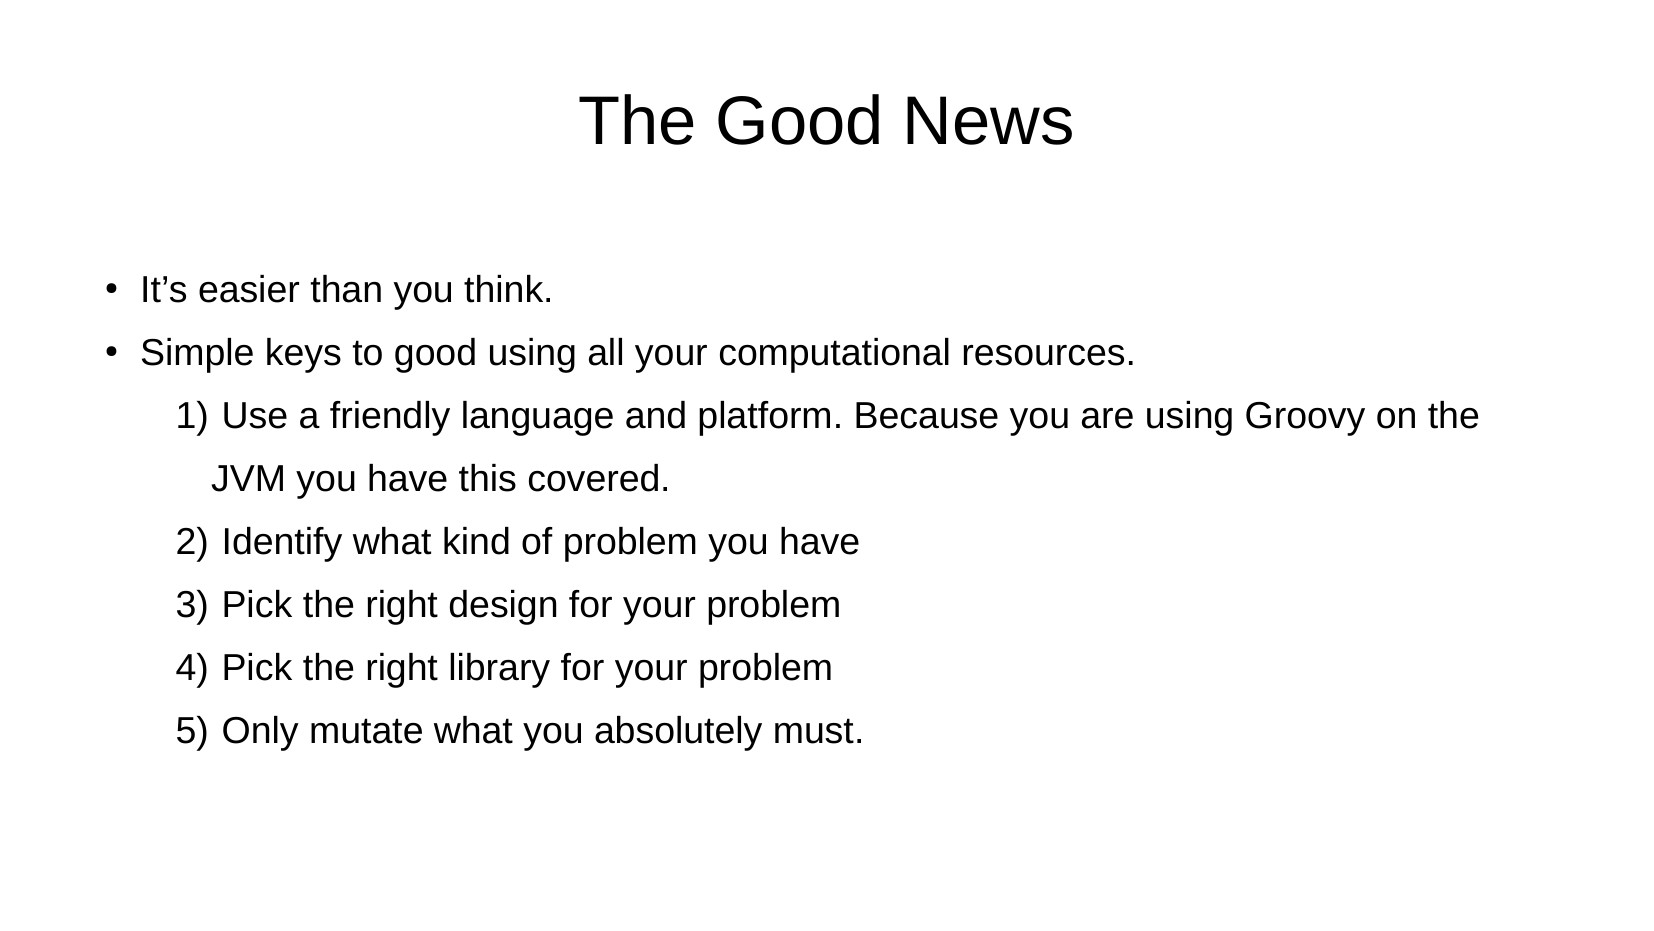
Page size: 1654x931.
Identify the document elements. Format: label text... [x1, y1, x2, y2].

text_box It’s easier than you think. Simple keys to good using all your computational resources. Use a friendly language and platform. Because you are using Groovy on the JVM you have this covered. Identify what kind of problem you have Pick the right design for your problem Pick the right library for your problem Only mutate what you absolutely must. [90, 240, 1561, 801]
title The Good News [82, 42, 1571, 199]
